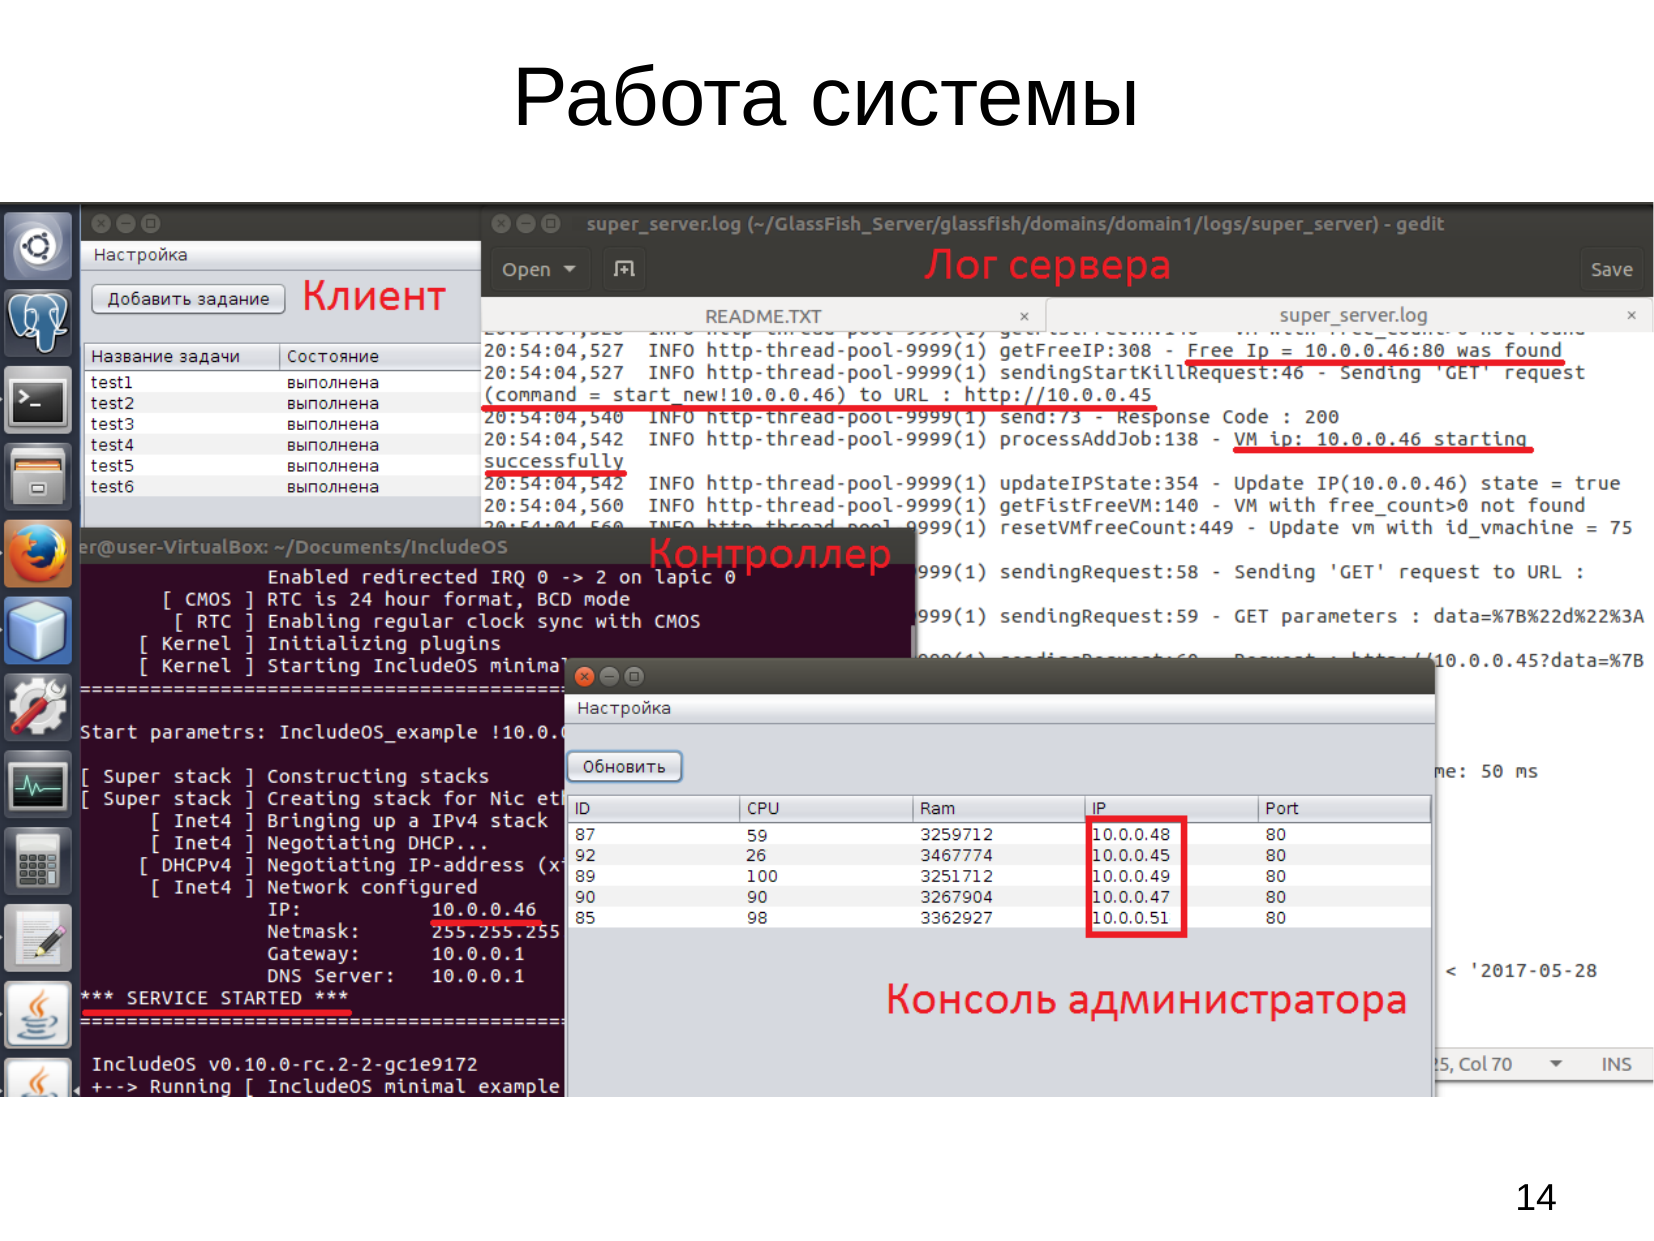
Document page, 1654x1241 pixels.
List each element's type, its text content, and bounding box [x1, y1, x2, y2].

text_box <номер> [1509, 1169, 1654, 1241]
picture [0, 202, 1654, 1097]
title Работа системы [0, 13, 1654, 179]
